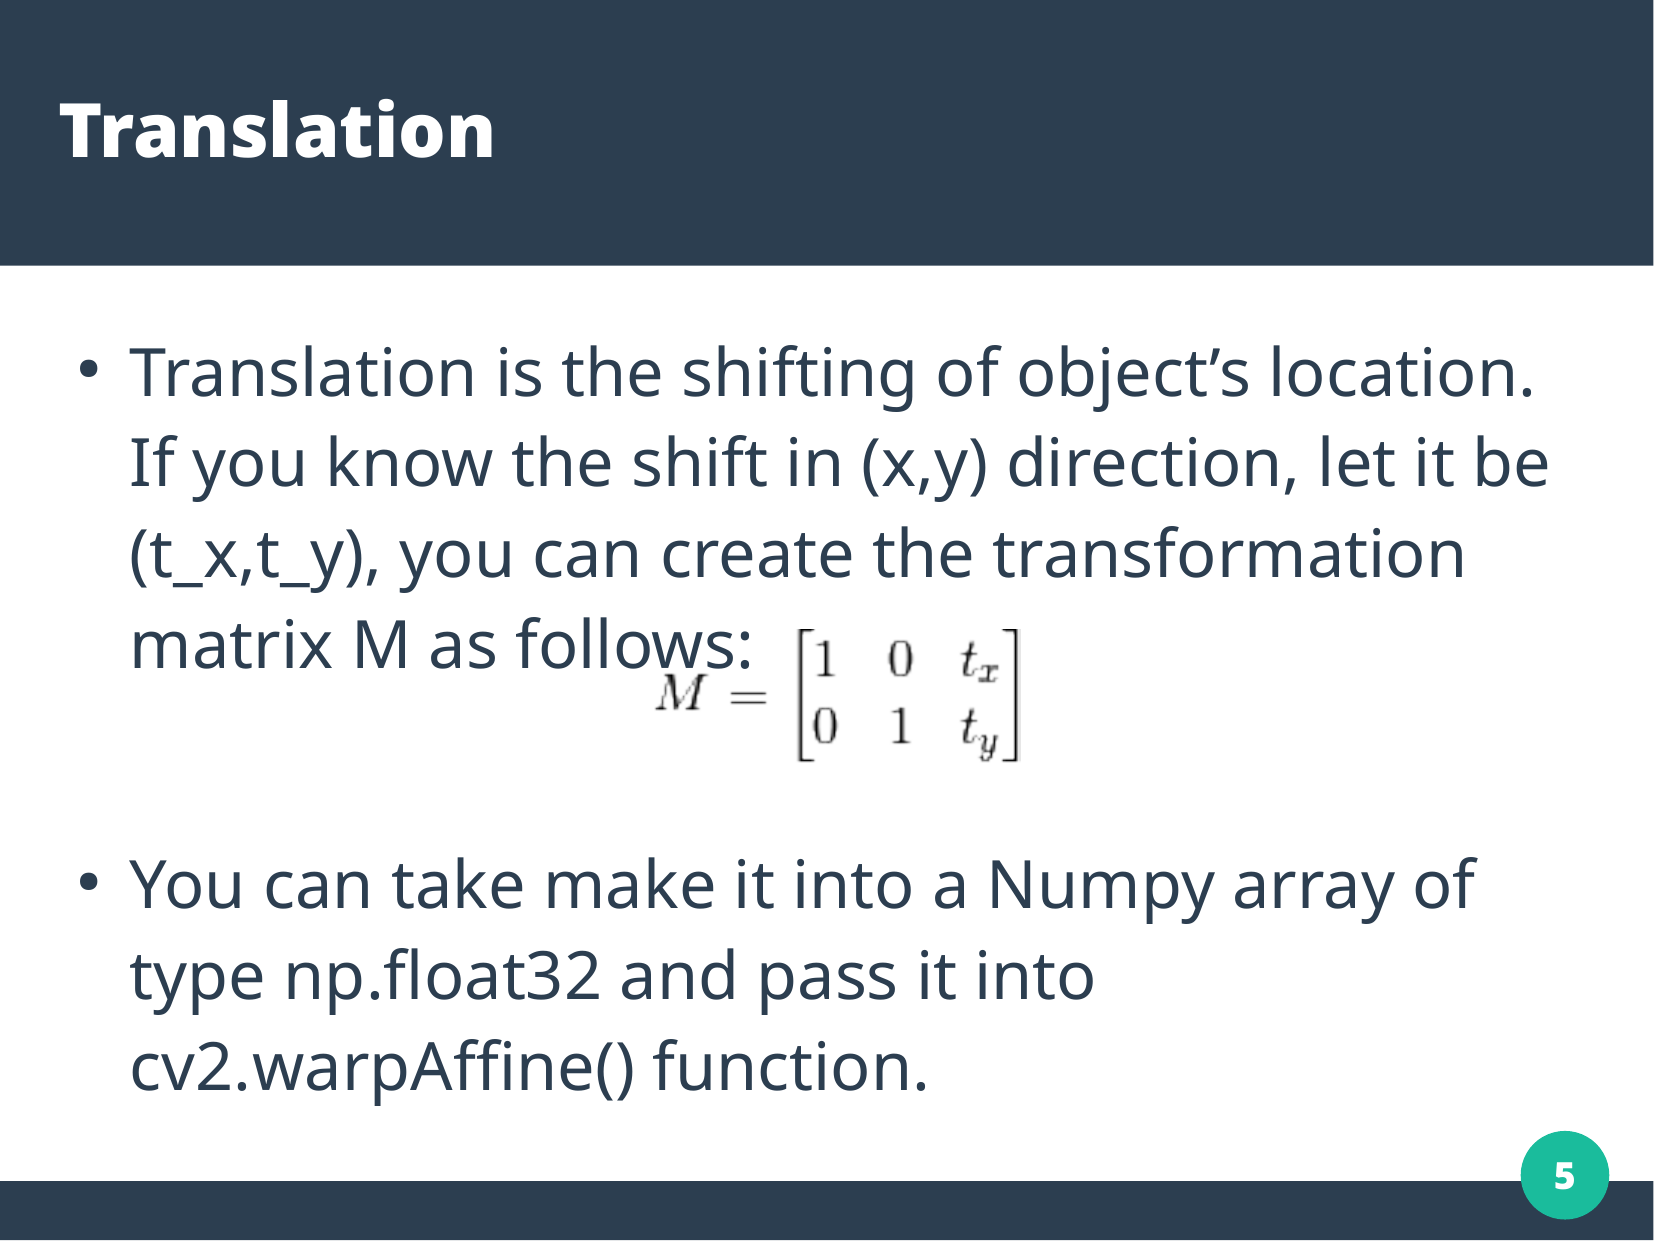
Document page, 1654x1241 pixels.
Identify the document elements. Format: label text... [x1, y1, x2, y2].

list Translation is the shifting of object’s location. If you know the shift in (x,y) direction, let it be (t_x,t_y), you can create the transformation matrix M as follows: You can take make it into a Numpy array of type np.float32 and pass it into cv2.warpAffine() function. [59, 324, 1595, 1152]
title Translation [59, 49, 1595, 207]
picture [653, 629, 1021, 766]
